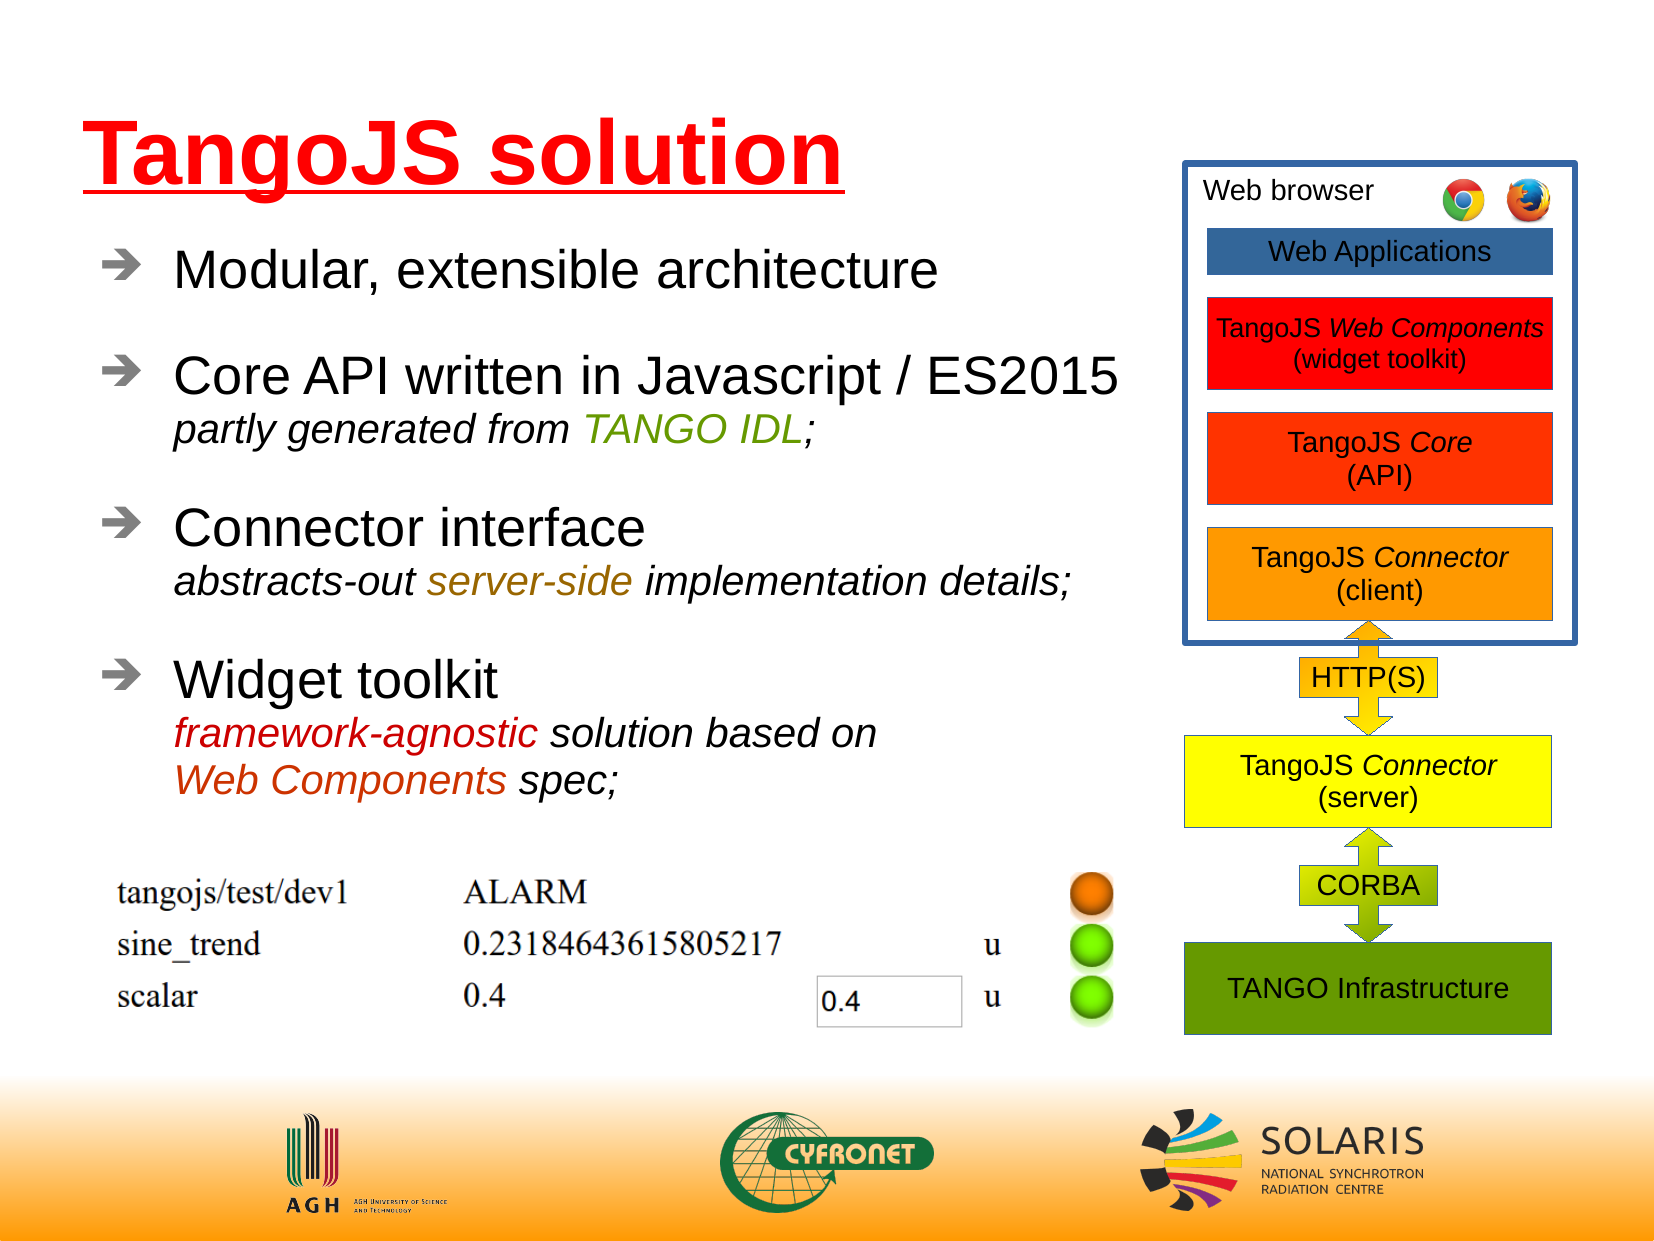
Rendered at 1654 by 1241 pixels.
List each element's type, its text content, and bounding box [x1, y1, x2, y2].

title TangoJS solution [82, 49, 1571, 257]
picture [1140, 1109, 1423, 1211]
picture [720, 1112, 934, 1213]
list Modular, extensible architecture Core API written in Javascript / ES2015 partly generated from TANGO IDL; Connector interface abstracts-out server-side implementation details; Widget toolkit framework-agnostic solution based on Web Components spec; [81, 240, 1124, 820]
picture [1440, 176, 1487, 224]
picture [1506, 178, 1551, 224]
picture [286, 1113, 447, 1213]
text_box HTTP(S) [1299, 644, 1438, 736]
picture [90, 857, 1136, 1036]
text_box [0, 1076, 1654, 1241]
text_box CORBA [1299, 827, 1438, 943]
text_box TANGO Infrastructure [1184, 942, 1552, 1035]
text_box TangoJS Connector (server) [1184, 735, 1552, 828]
text_box Web browser [1185, 163, 1576, 644]
